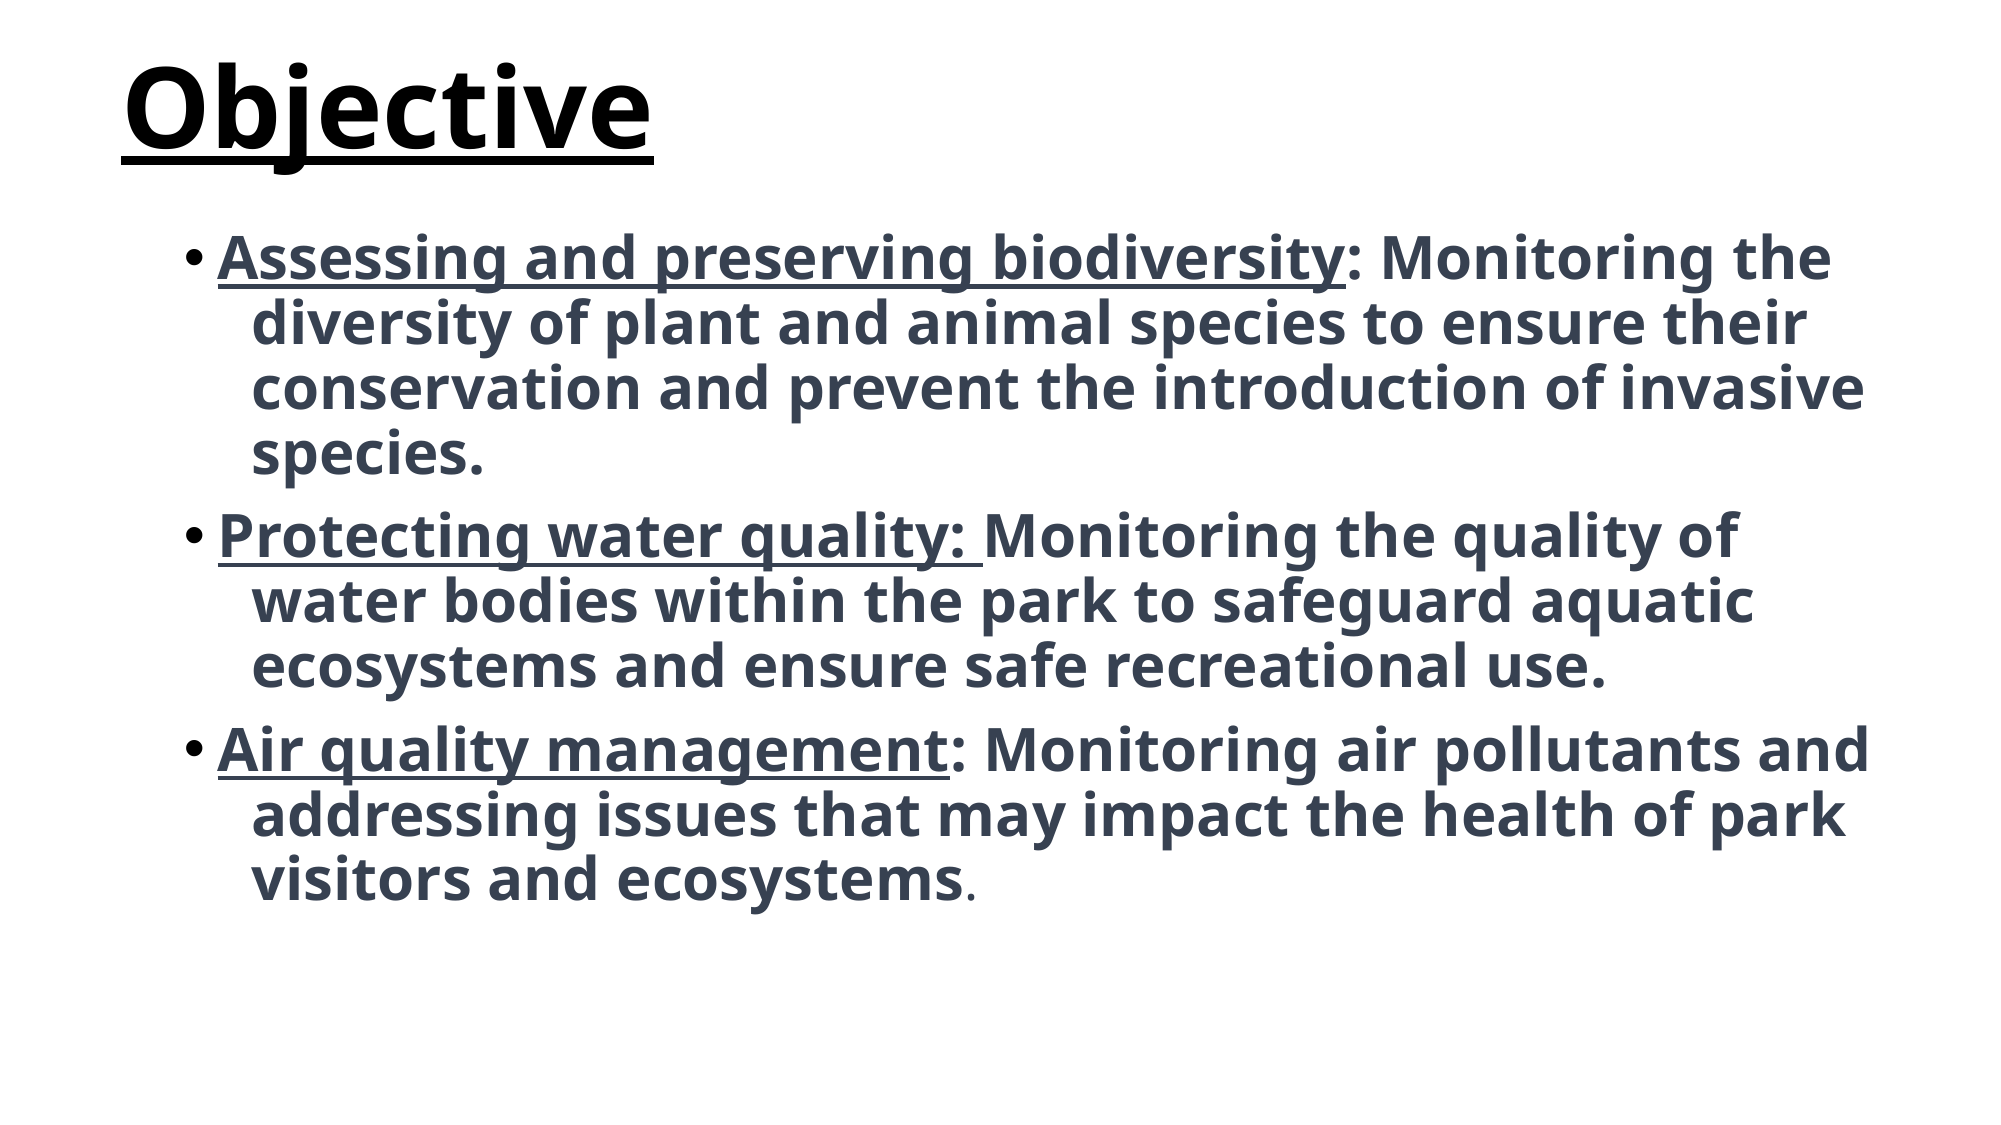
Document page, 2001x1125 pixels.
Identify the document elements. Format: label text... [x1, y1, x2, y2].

title Objective [106, 3, 1832, 221]
list Assessing and preserving biodiversity: Monitoring the diversity of plant and animal species to ensure their conservation and prevent the introduction of invasive species. Protecting water quality: Monitoring the quality of water bodies within the park to safeguard aquatic ecosystems and ensure safe recreational use. Air quality management: Monitoring air pollutants and addressing issues that may impact the health of park visitors and ecosystems. [168, 220, 1894, 935]
